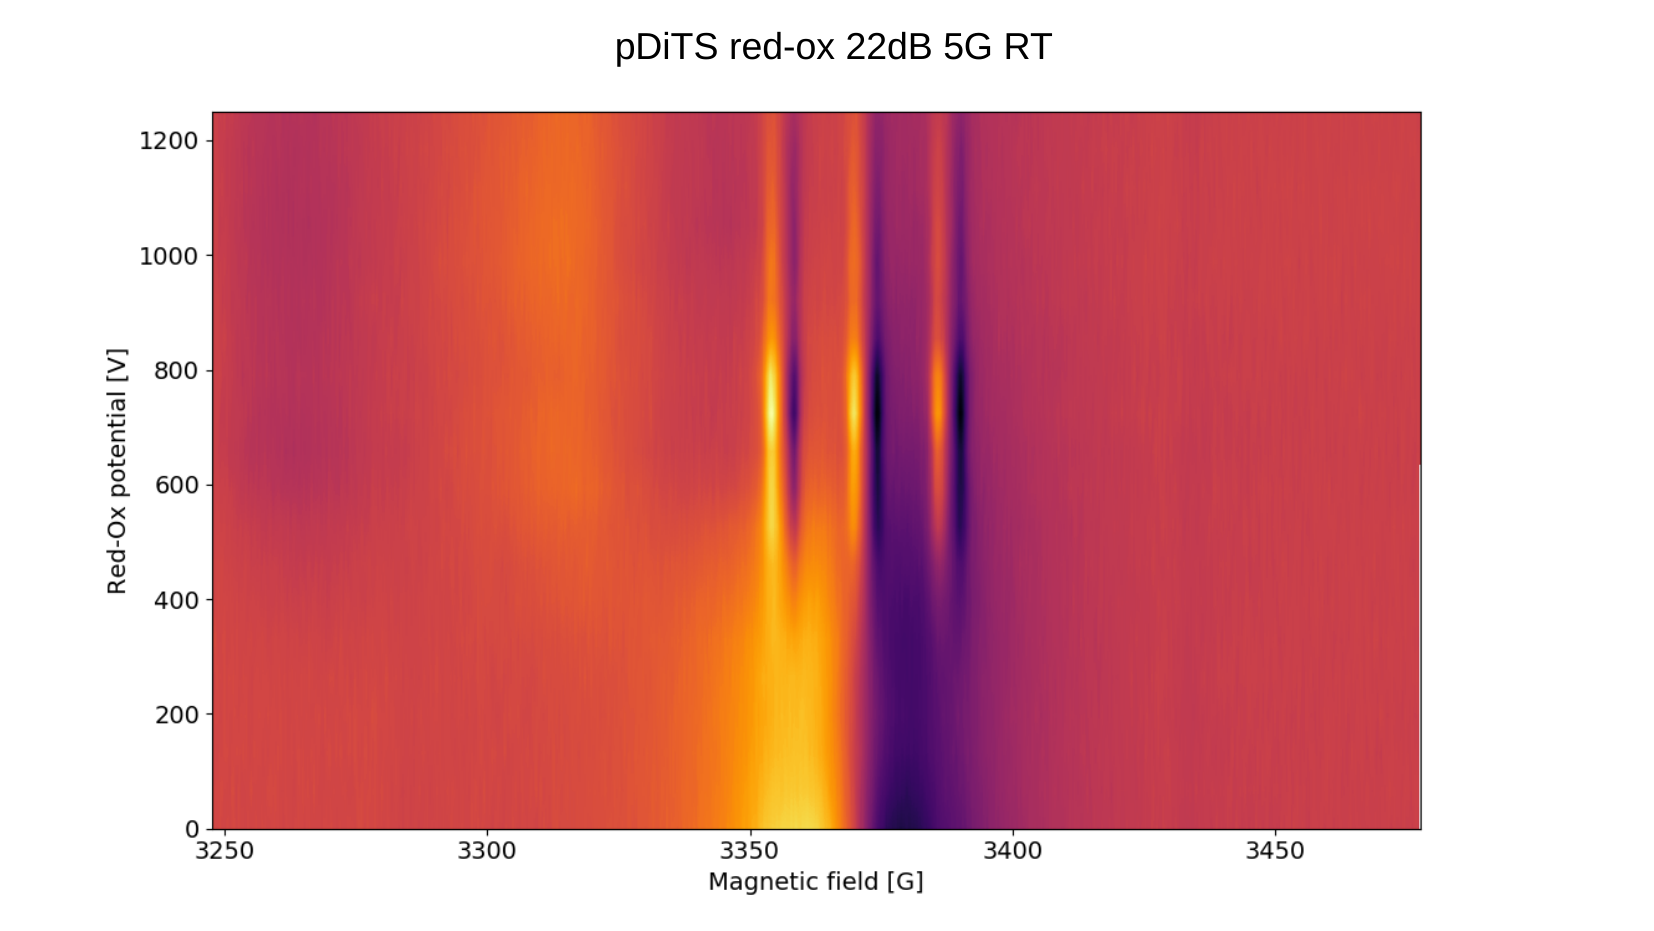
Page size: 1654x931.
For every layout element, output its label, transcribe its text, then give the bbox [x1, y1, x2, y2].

picture [17, 0, 1576, 931]
text_box pDiTS red-ox 22dB 5G RT [600, 18, 1069, 76]
